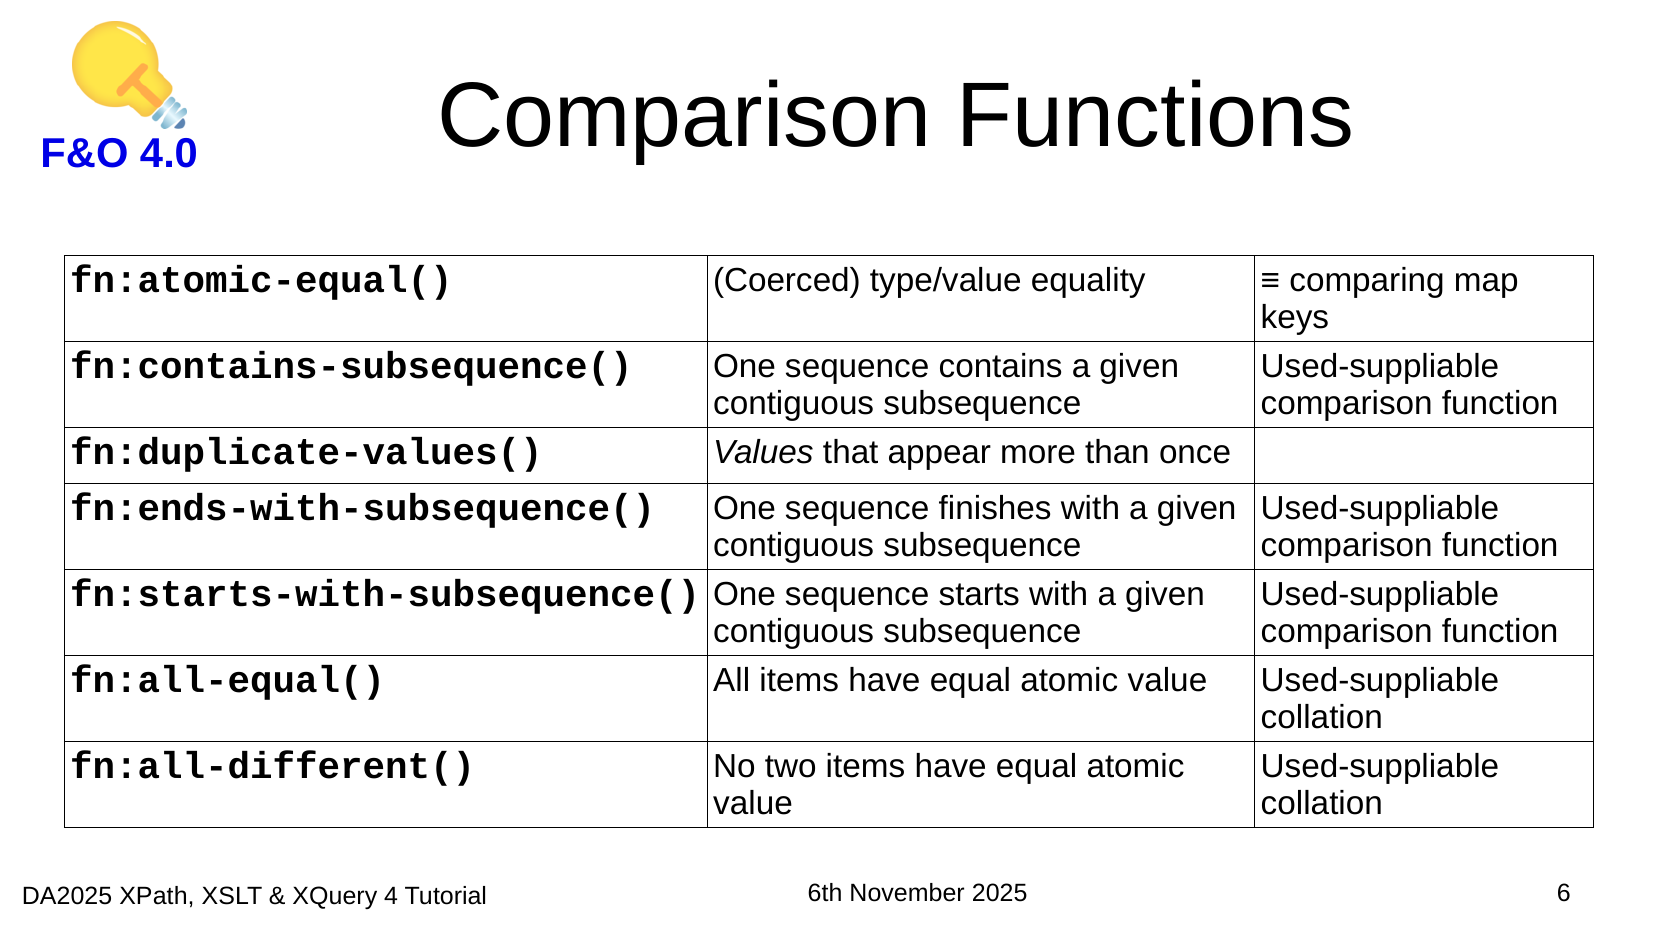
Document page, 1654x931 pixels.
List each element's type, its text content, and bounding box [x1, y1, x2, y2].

table_cell fn:duplicate-values() [65, 428, 707, 483]
table_header (Coerced) type/value equality [708, 256, 1254, 341]
table_cell Values that appear more than once [708, 428, 1254, 483]
table_cell Used-suppliable comparison function [1255, 342, 1593, 427]
table_cell One sequence starts with a given contiguous subsequence [708, 570, 1254, 655]
table_cell fn:ends-with-subsequence() [65, 484, 707, 569]
table_cell fn:starts-with-subsequence() [65, 570, 707, 655]
table_cell No two items have equal atomic value [708, 742, 1254, 827]
table_header fn:atomic-equal() [65, 256, 707, 341]
table_cell One sequence contains a given contiguous subsequence [708, 342, 1254, 427]
table_cell fn:all-equal() [65, 656, 707, 741]
title Comparison Functions [222, 37, 1571, 193]
table_cell Used-suppliable collation [1255, 656, 1593, 741]
table_cell fn:all-different() [65, 742, 707, 827]
picture [72, 21, 187, 129]
table_cell Used-suppliable collation [1255, 742, 1593, 827]
table_cell Used-suppliable comparison function [1255, 570, 1593, 655]
table_cell [1255, 428, 1593, 483]
table_cell All items have equal atomic value [708, 656, 1254, 741]
table_cell One sequence finishes with a given contiguous subsequence [708, 484, 1254, 569]
table_cell fn:contains-subsequence() [65, 342, 707, 427]
table_header ≡ comparing map keys [1255, 256, 1593, 341]
table_cell Used-suppliable comparison function [1255, 484, 1593, 569]
